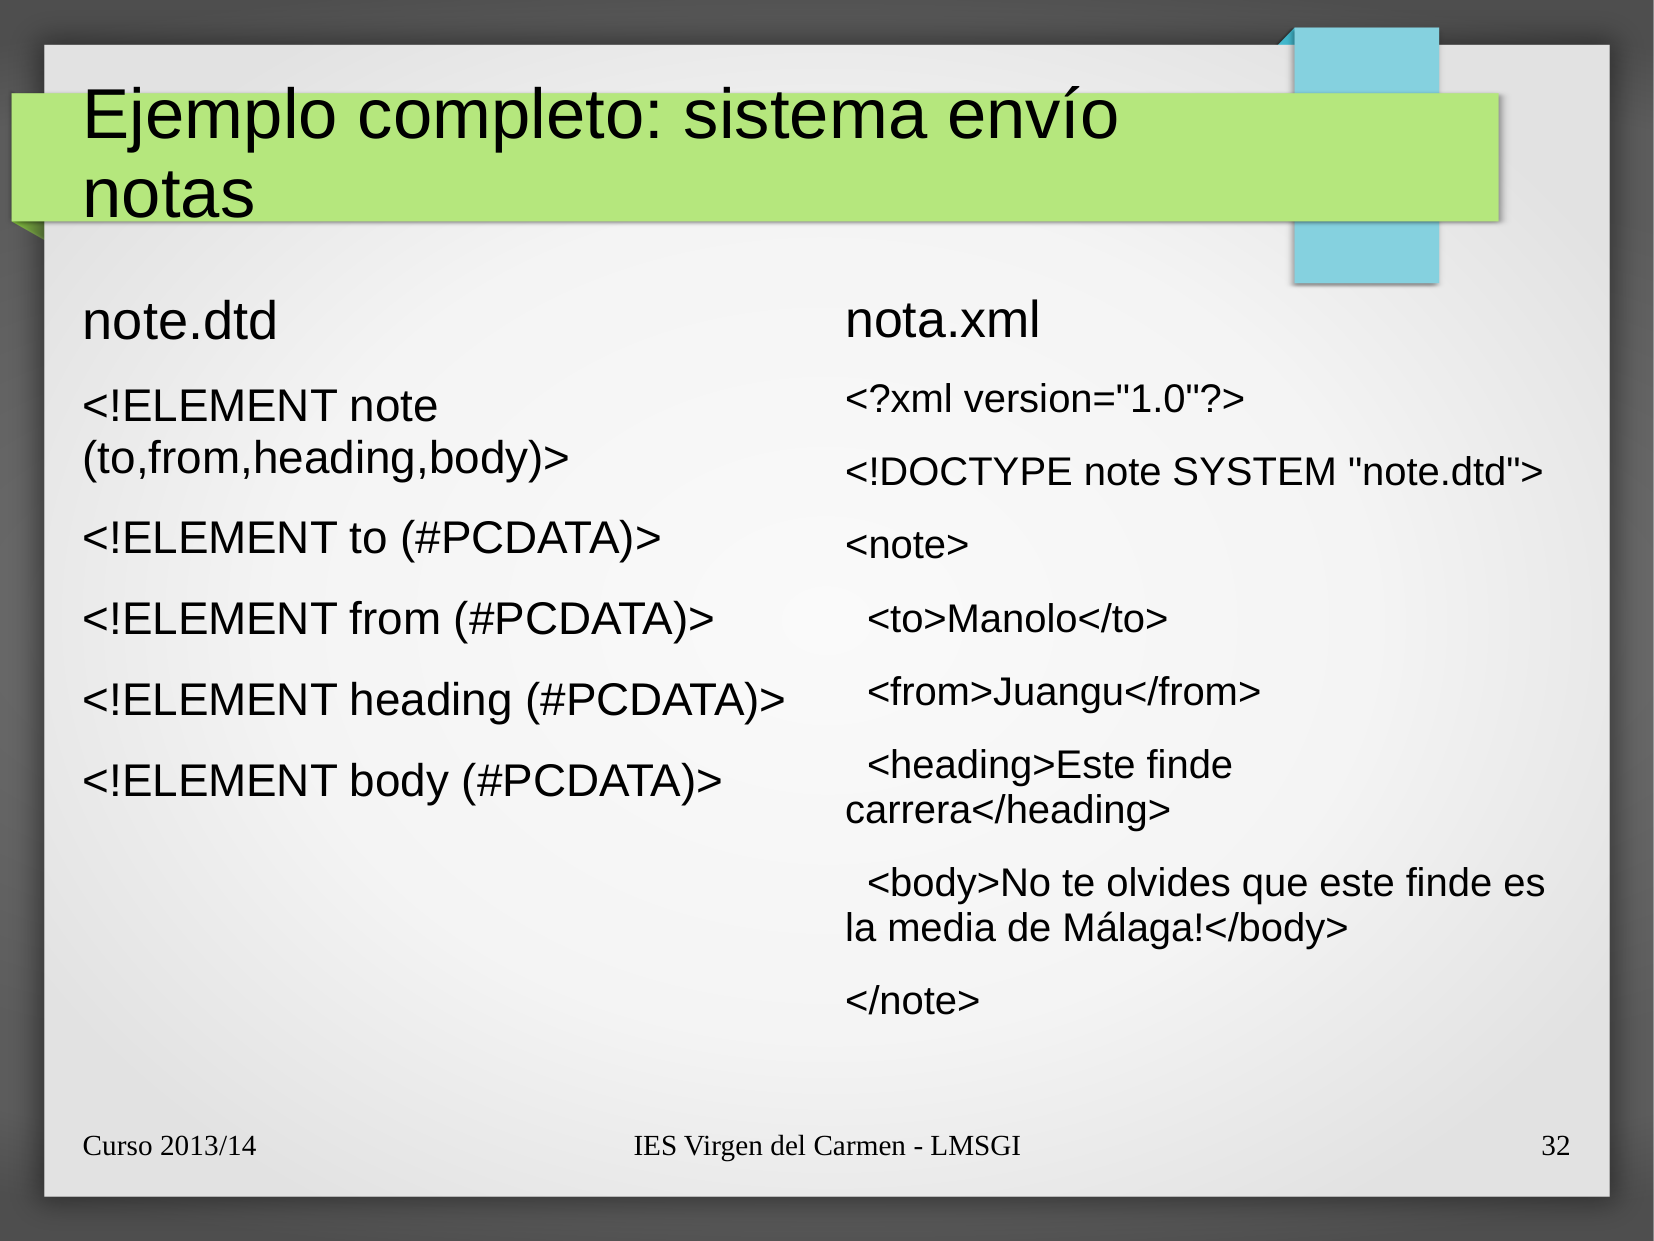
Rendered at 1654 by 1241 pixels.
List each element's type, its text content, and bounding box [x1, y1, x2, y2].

picture [0, 0, 1654, 1241]
list nota.xml <?xml version="1.0"?> <!DOCTYPE note SYSTEM "note.dtd"> <note> <to>Manolo</to> <from>Juangu</from> <heading>Este finde carrera</heading> <body>No te olvides que este finde es la media de Málaga!</body> </note> [845, 290, 1572, 1024]
title Ejemplo completo: sistema envío notas [82, 74, 1264, 233]
list note.dtd <!ELEMENT note (to,from,heading,body)> <!ELEMENT to (#PCDATA)> <!ELEMENT from (#PCDATA)> <!ELEMENT heading (#PCDATA)> <!ELEMENT body (#PCDATA)> [82, 290, 809, 1010]
